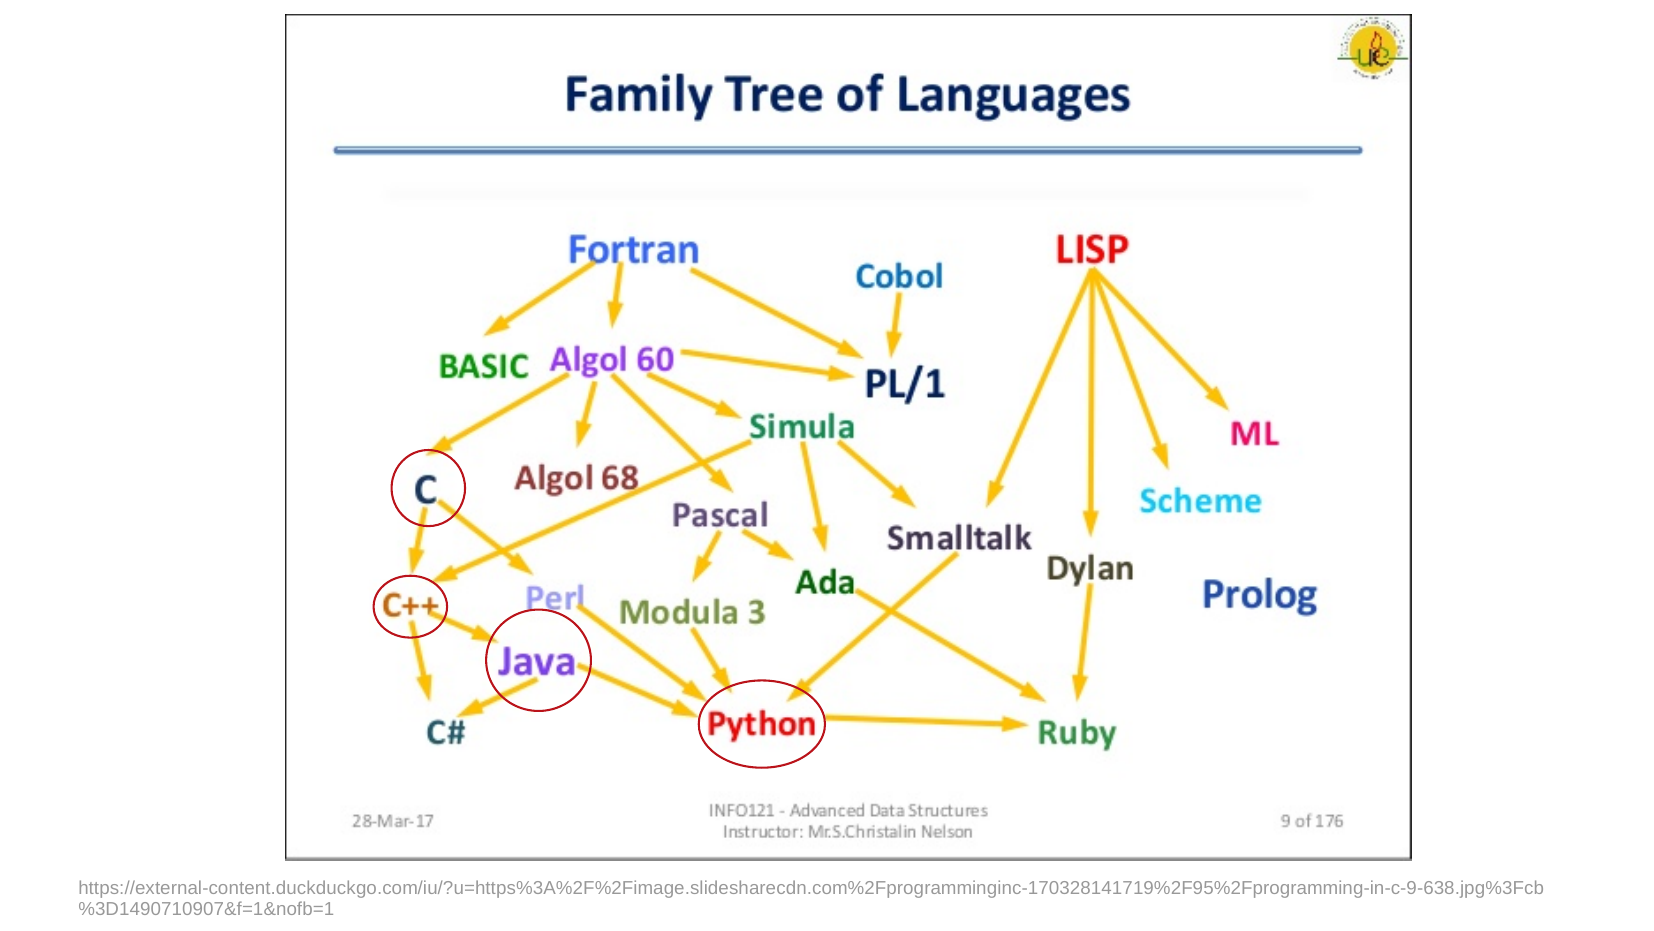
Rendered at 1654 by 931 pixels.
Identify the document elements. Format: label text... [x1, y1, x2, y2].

text_box https://external-content.duckduckgo.com/iu/?u=https%3A%2F%2Fimage.slidesharecdn.com%2Fprogramminginc-170328141719%2F95%2Fprogramming-in-c-9-638.jpg%3Fcb%3D1490710907&f=1&nofb=1 [63, 870, 1576, 927]
picture [285, 14, 1412, 861]
